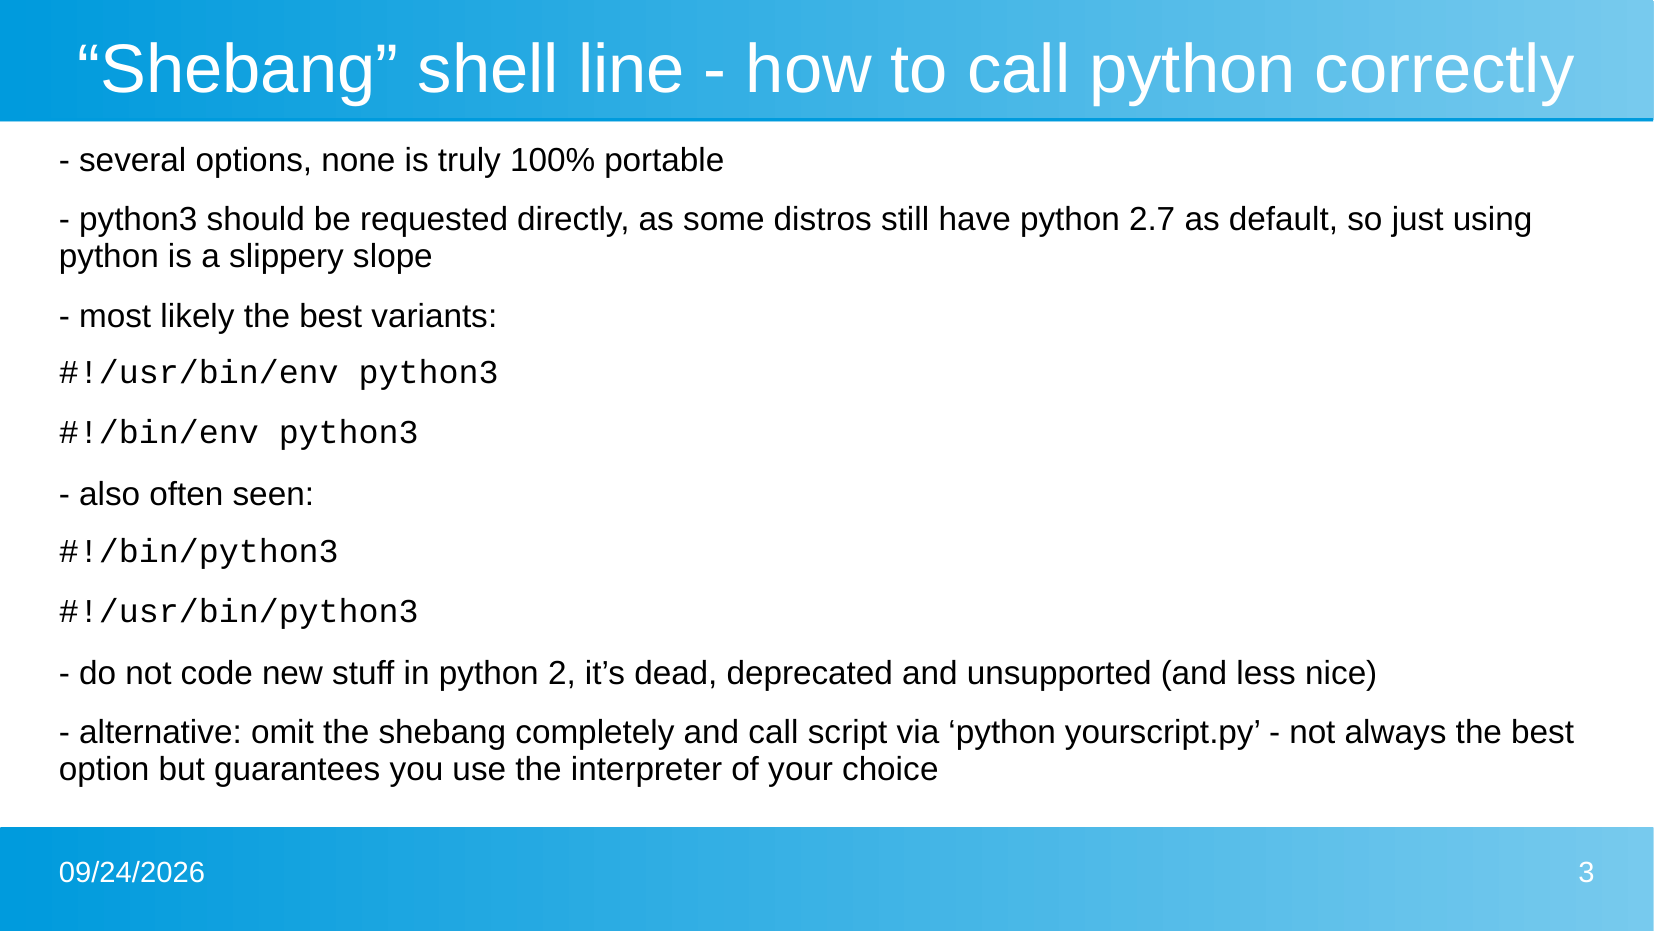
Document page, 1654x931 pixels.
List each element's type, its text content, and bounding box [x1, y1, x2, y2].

list - several options, none is truly 100% portable - python3 should be requested directly, as some distros still have python 2.7 as default, so just using python is a slippery slope - most likely the best variants: #!/usr/bin/env python3 #!/bin/env python3 - also often seen: #!/bin/python3 #!/usr/bin/python3 - do not code new stuff in python 2, it’s dead, deprecated and unsupported (and less nice) - alternative: omit the shebang completely and call script via ‘python yourscript.py’ - not always the best option but guarantees you use the interpreter of your choice [59, 141, 1595, 733]
title “Shebang” shell line - how to call python correctly [59, 29, 1595, 108]
